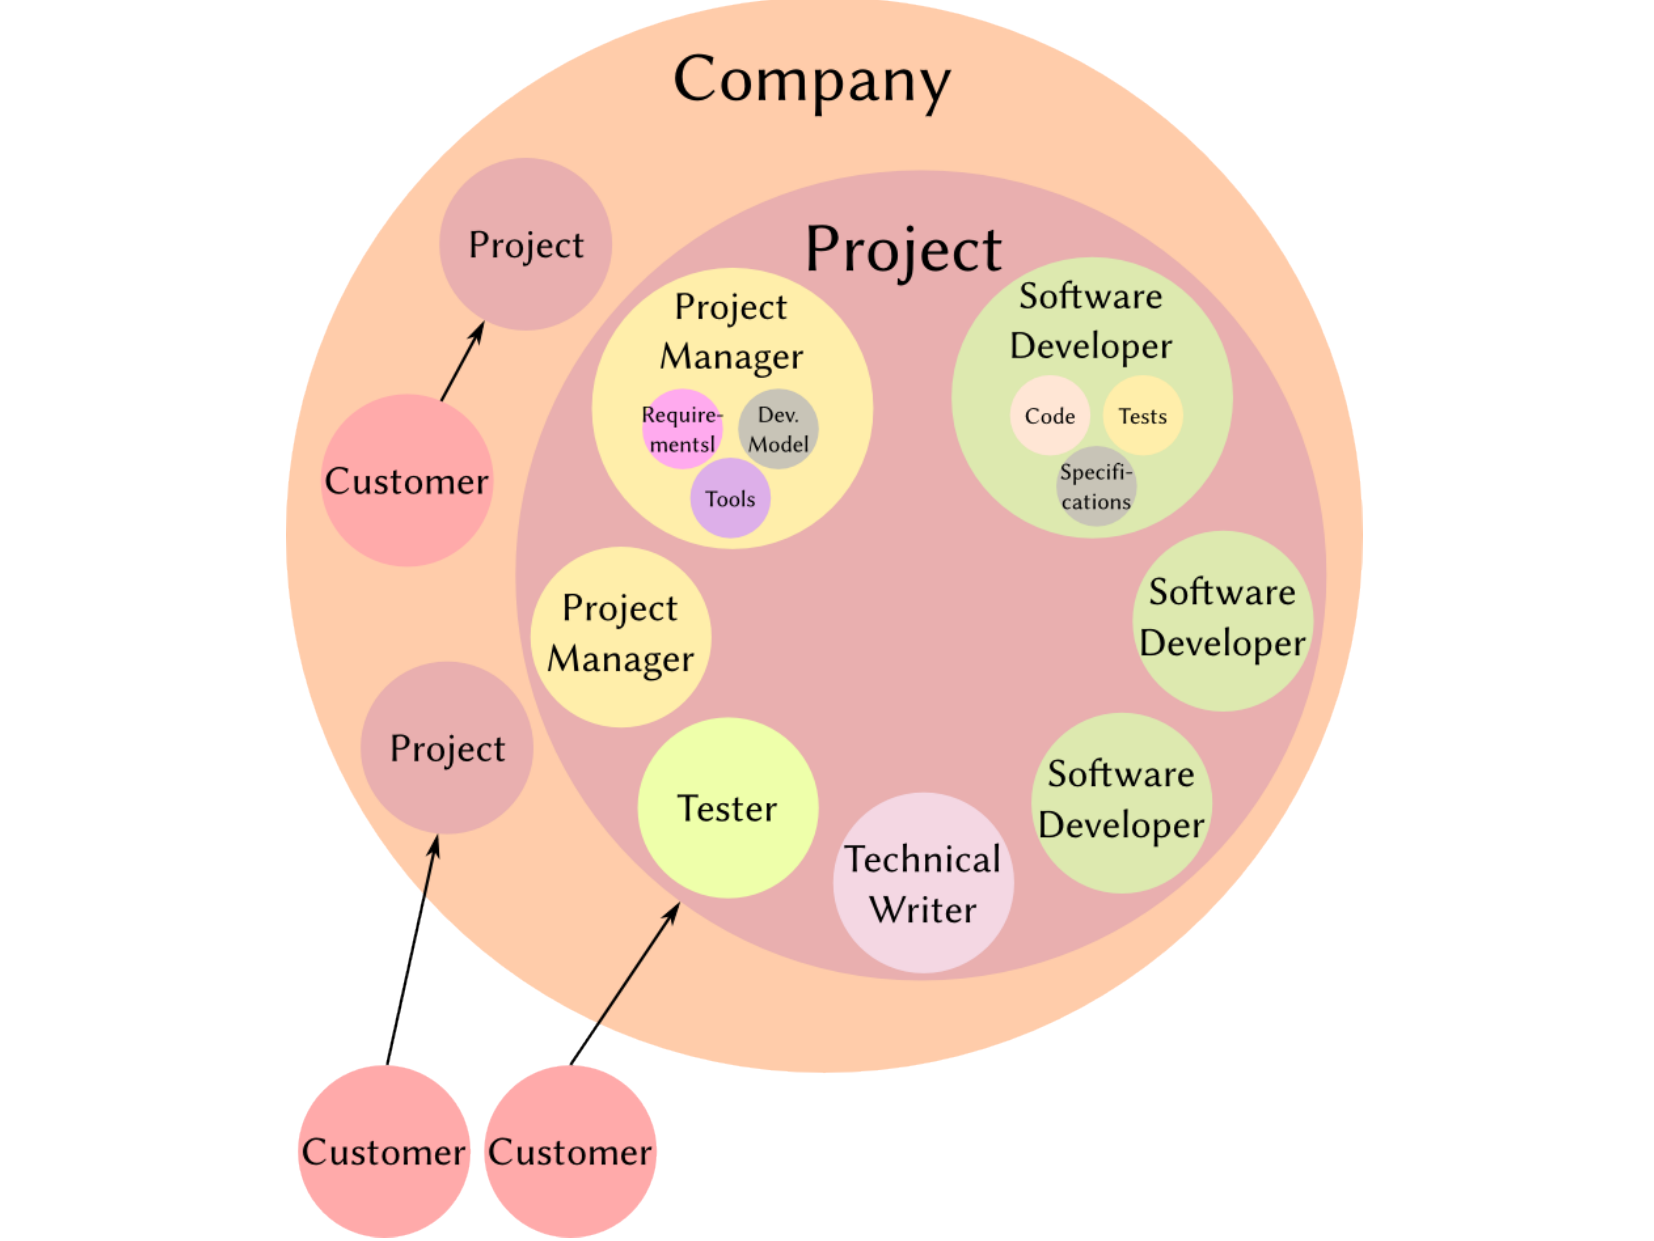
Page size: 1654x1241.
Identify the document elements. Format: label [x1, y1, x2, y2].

picture [286, 0, 1363, 1238]
